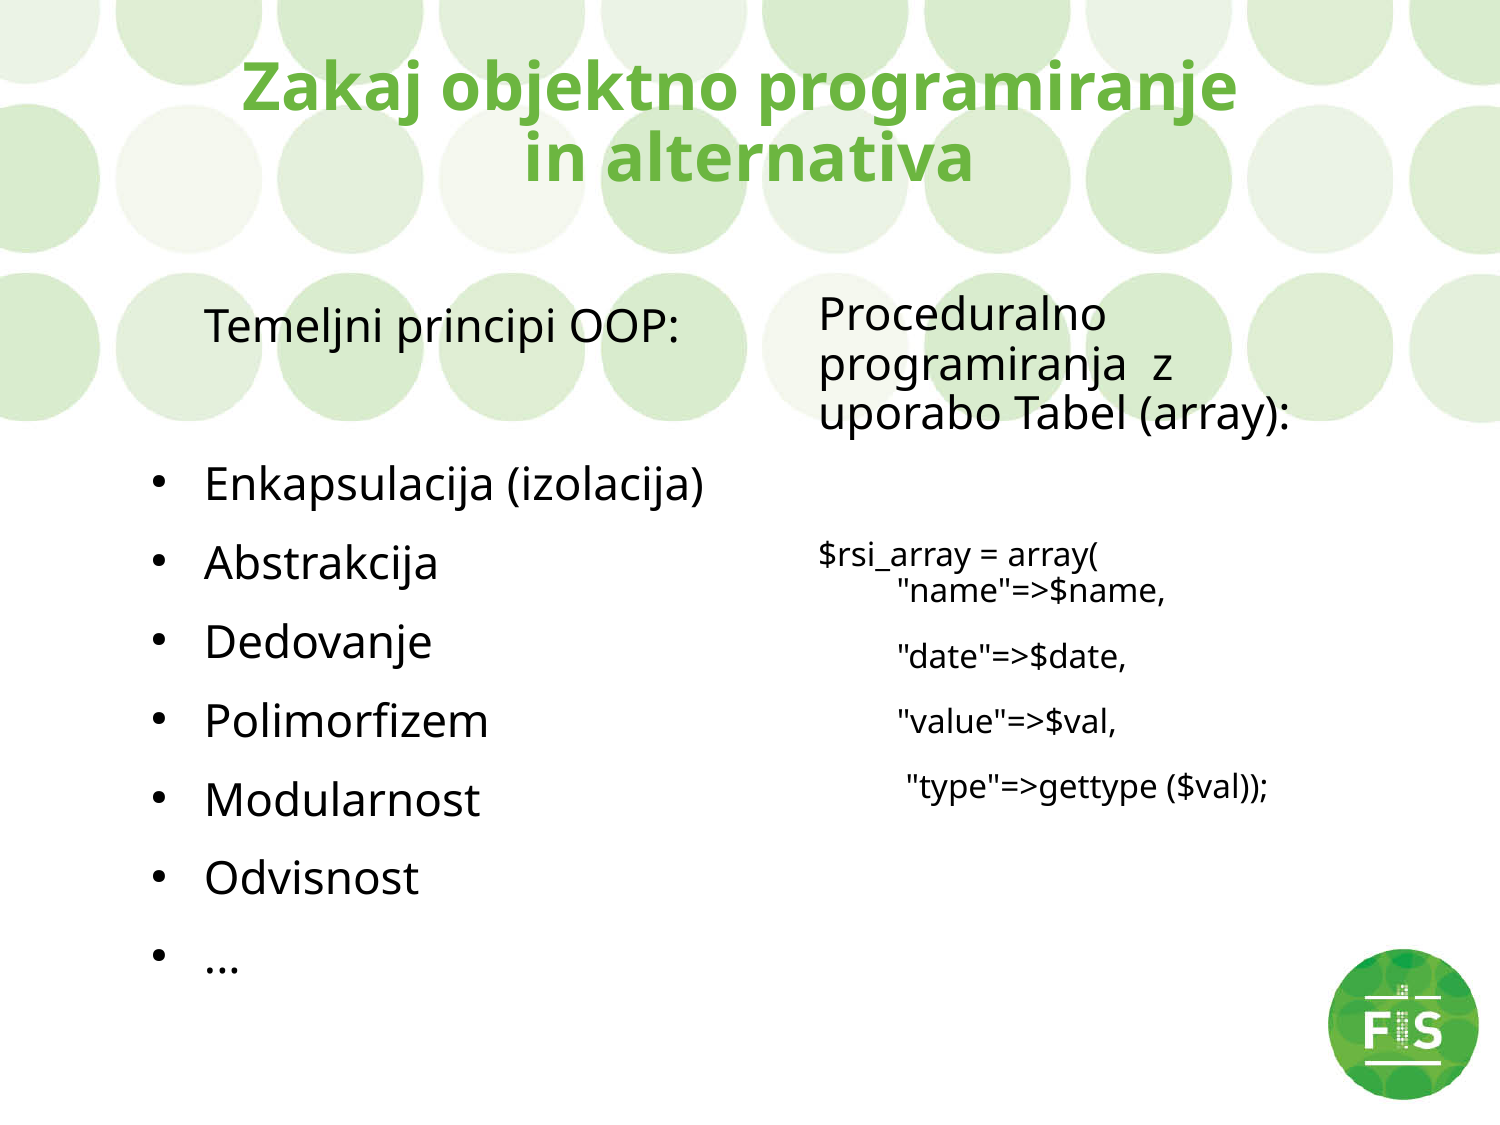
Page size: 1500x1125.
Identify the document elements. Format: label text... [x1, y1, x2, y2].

picture [0, 0, 1500, 1125]
title Zakaj objektno programiranje in alternativa [75, 45, 1425, 233]
list Proceduralno programiranja z uporabo Tabel (array): $rsi_array = array( "name"=>$name, "date"=>$date, "value"=>$val, "type"=>gettype ($val)); [732, 283, 1335, 1087]
list Temeljni principi OOP: Enkapsulacija (izolacija) Abstrakcija Dedovanje Polimorfizem Modularnost Odvisnost ... [118, 295, 732, 1087]
